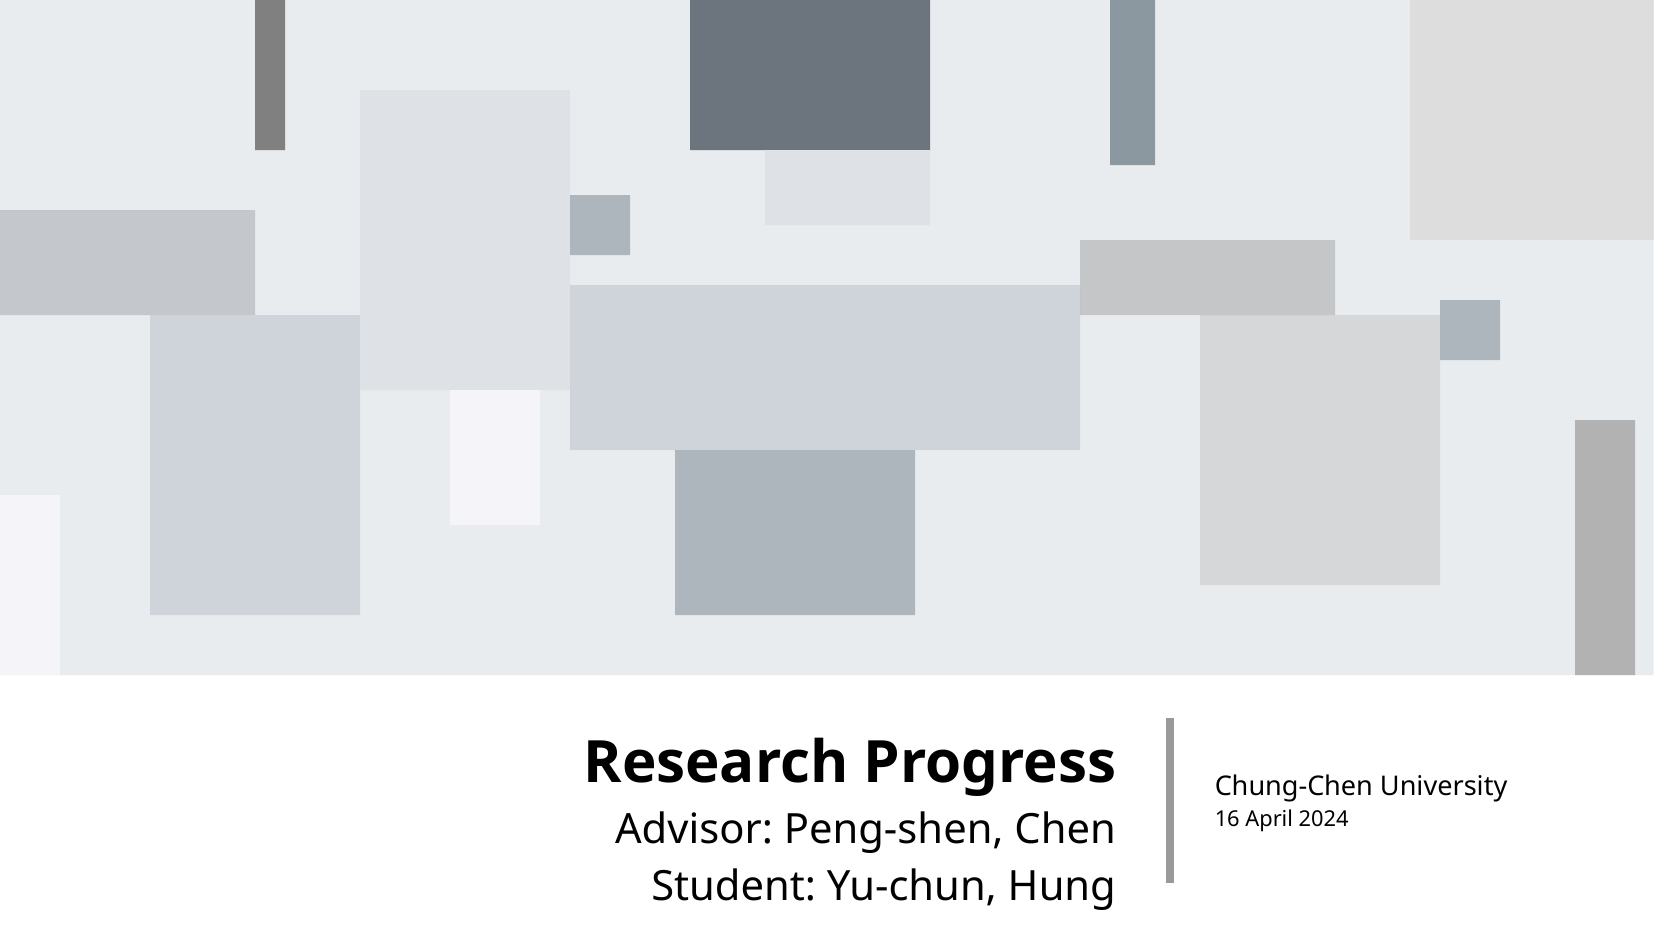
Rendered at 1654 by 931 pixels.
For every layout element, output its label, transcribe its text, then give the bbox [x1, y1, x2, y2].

text_box Research Progress Advisor: Peng-shen, Chen Student: Yu-chun, Hung [525, 712, 1131, 931]
text_box Chung-Chen University 16 April 2024 [1200, 759, 1591, 841]
